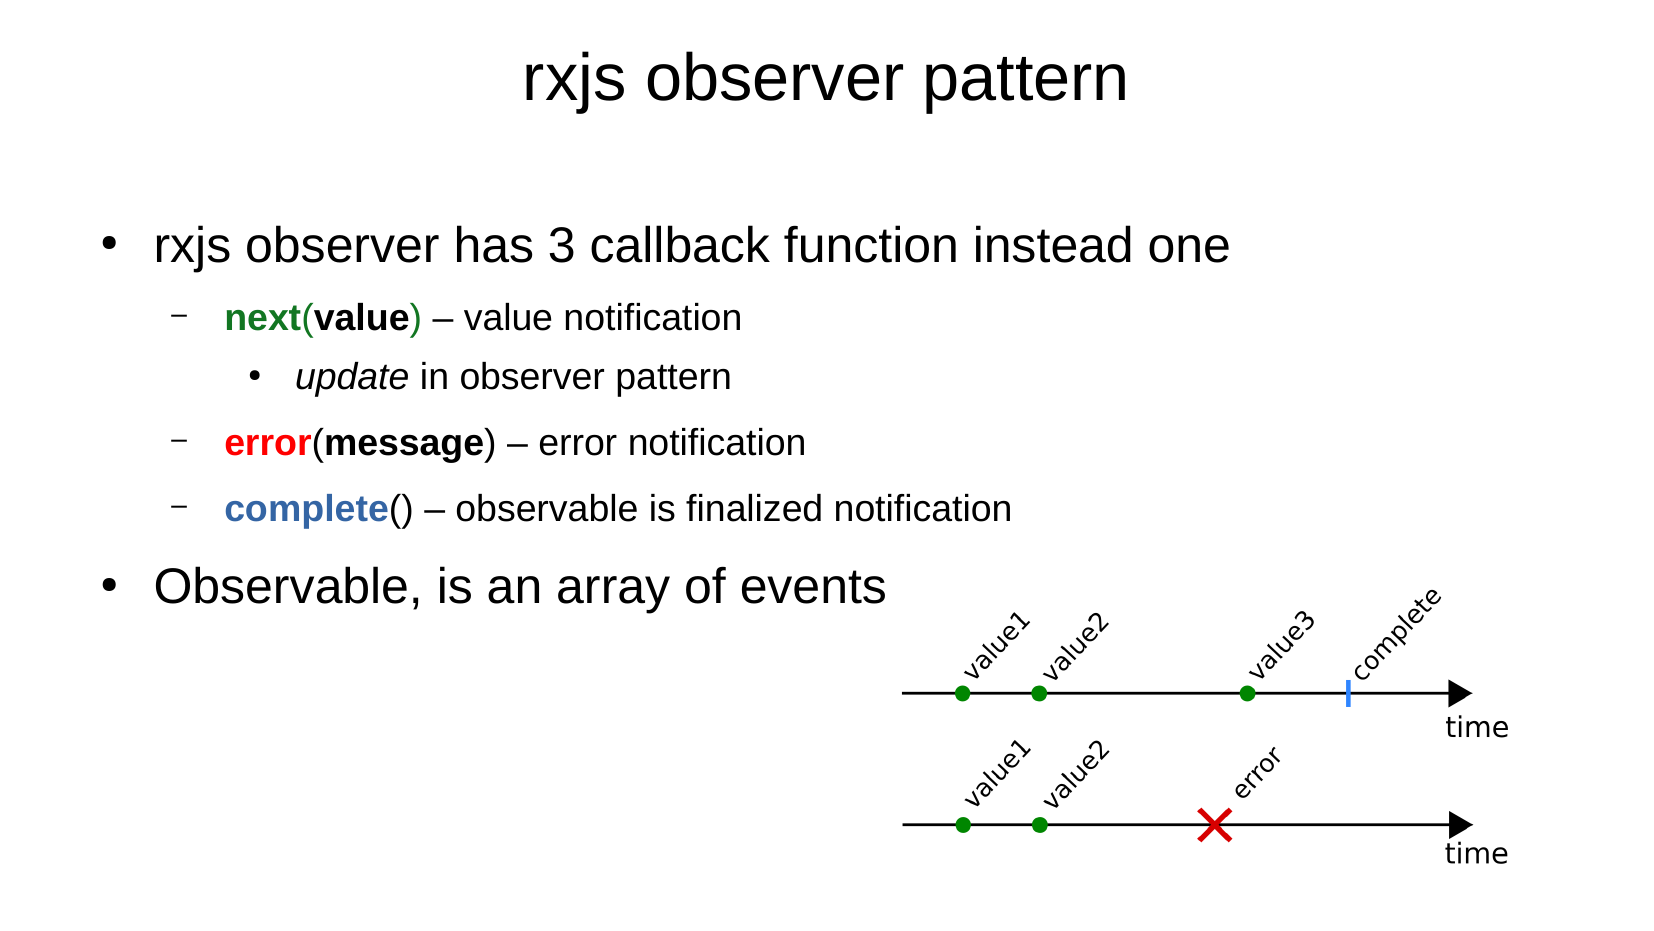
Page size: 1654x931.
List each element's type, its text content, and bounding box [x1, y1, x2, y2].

title rxjs observer pattern [82, 37, 1571, 119]
list rxjs observer has 3 callback function instead one next(value) – value notification update in observer pattern error(message) – error notification complete() – observable is finalized notification Observable, is an array of events [82, 216, 1571, 757]
picture [873, 757, 1553, 881]
